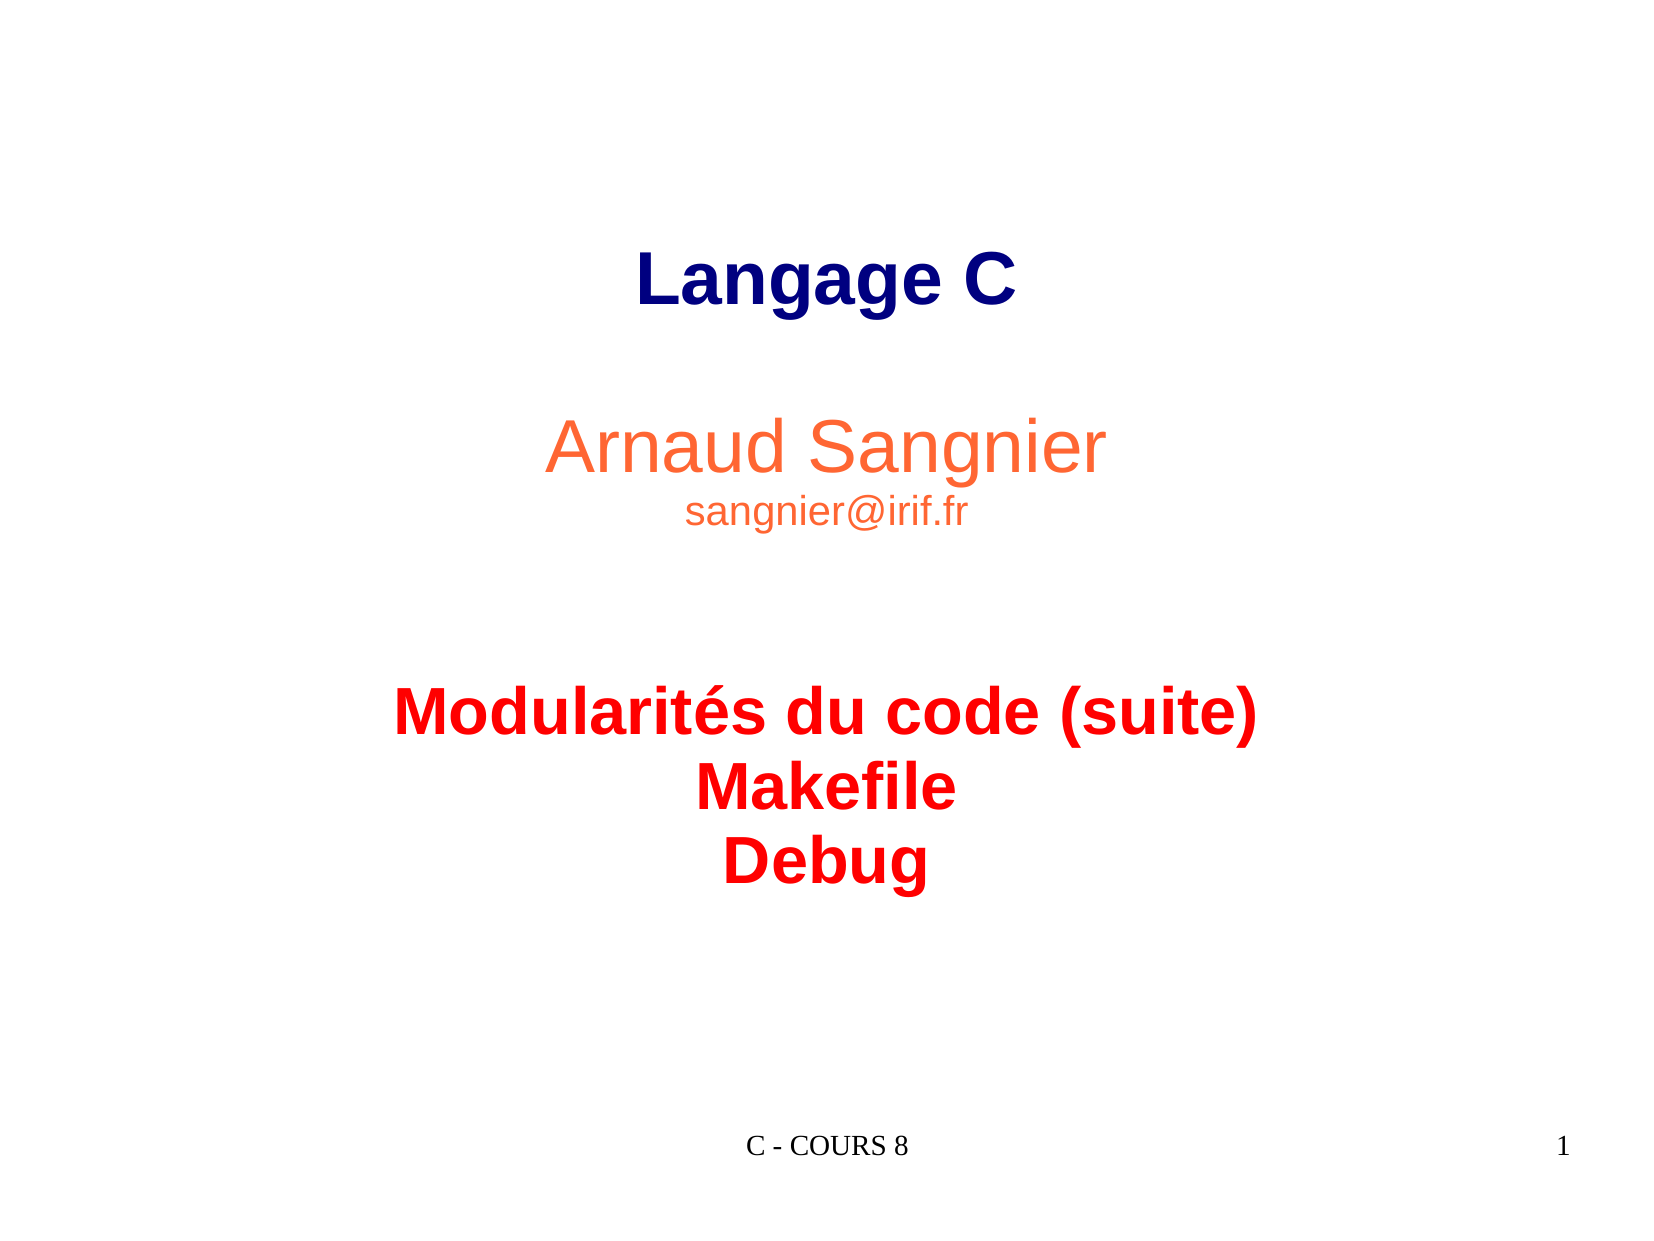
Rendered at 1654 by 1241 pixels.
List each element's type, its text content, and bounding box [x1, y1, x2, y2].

subtitle Langage C Arnaud Sangnier sangnier@irif.fr Modularités du code (suite) Makefile Debug [82, 198, 1571, 936]
